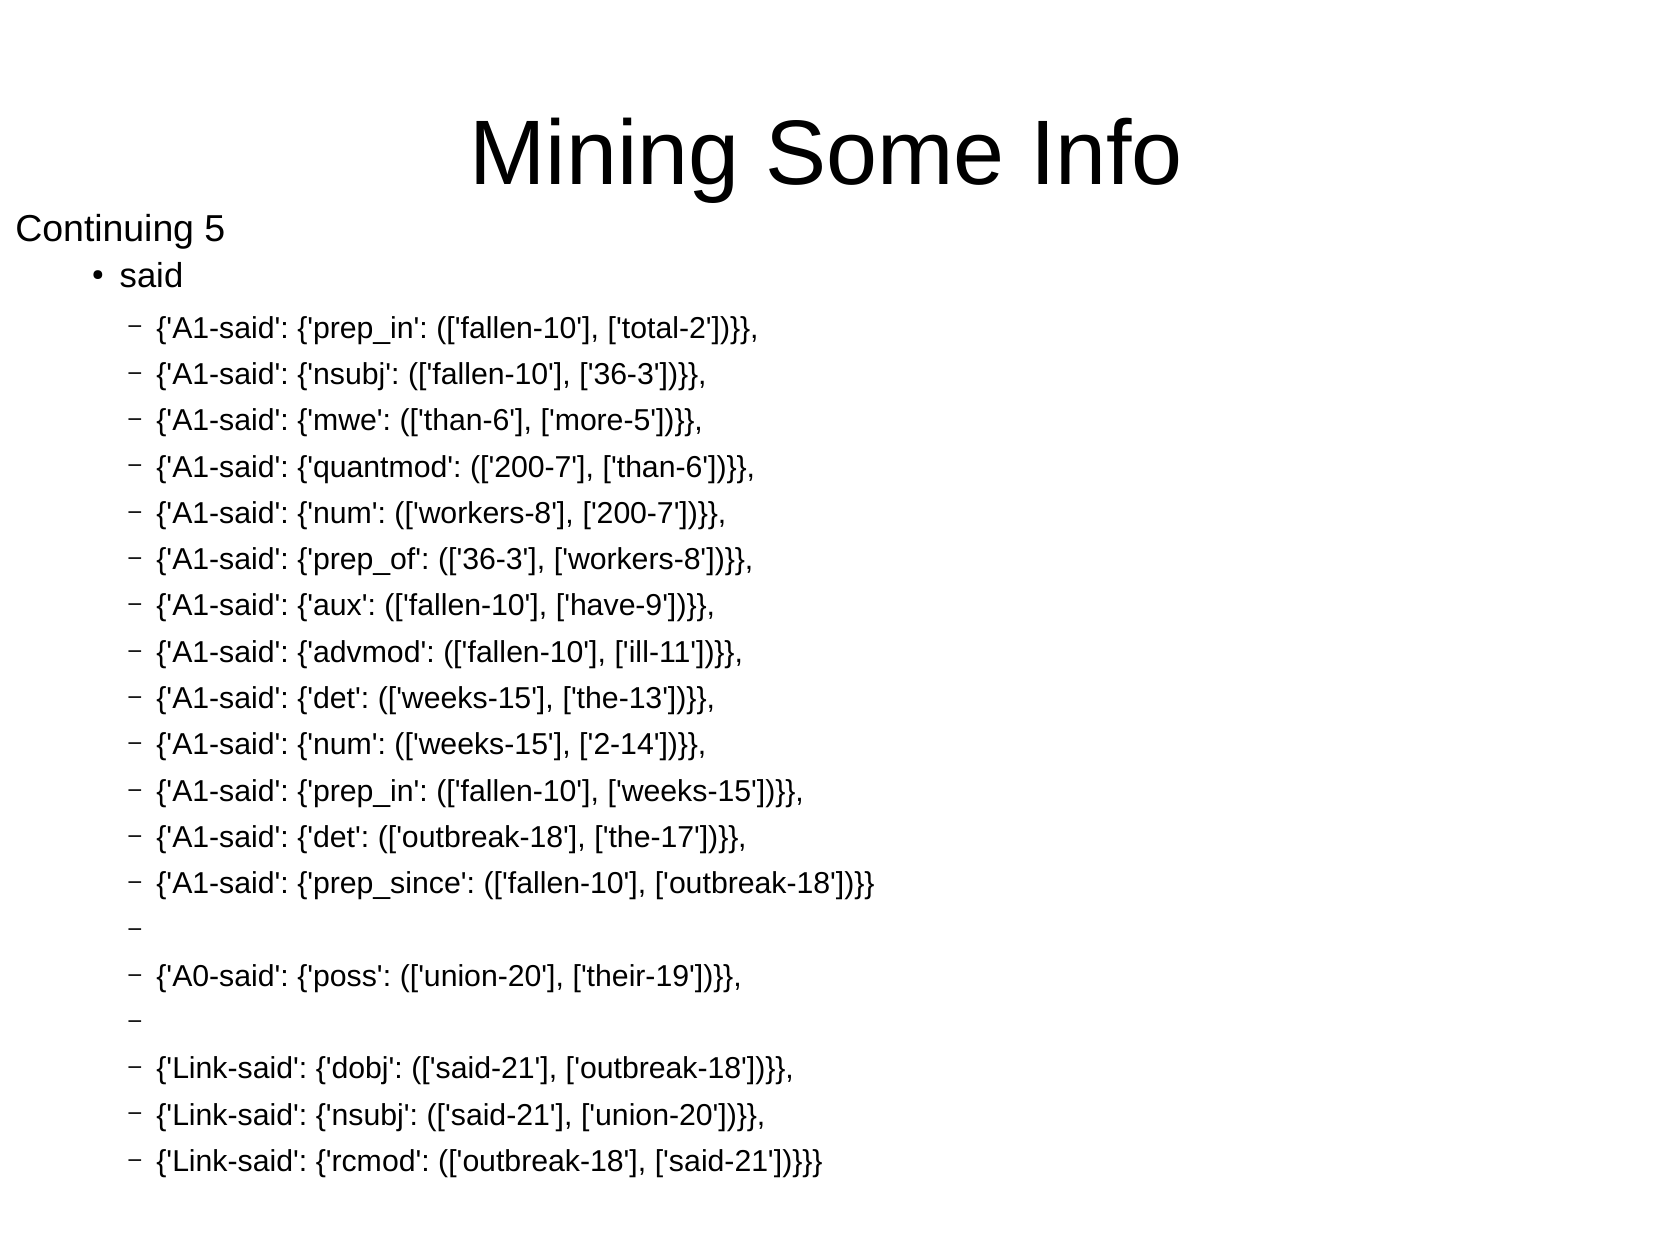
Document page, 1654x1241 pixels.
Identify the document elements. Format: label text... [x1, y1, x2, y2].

list said {'A1-said': {'prep_in': (['fallen-10'], ['total-2'])}}, {'A1-said': {'nsubj': (['fallen-10'], ['36-3'])}}, {'A1-said': {'mwe': (['than-6'], ['more-5'])}}, {'A1-said': {'quantmod': (['200-7'], ['than-6'])}}, {'A1-said': {'num': (['workers-8'], ['200-7'])}}, {'A1-said': {'prep_of': (['36-3'], ['workers-8'])}}, {'A1-said': {'aux': (['fallen-10'], ['have-9'])}}, {'A1-said': {'advmod': (['fallen-10'], ['ill-11'])}}, {'A1-said': {'det': (['weeks-15'], ['the-13'])}}, {'A1-said': {'num': (['weeks-15'], ['2-14'])}}, {'A1-said': {'prep_in': (['fallen-10'], ['weeks-15'])}}, {'A1-said': {'det': (['outbreak-18'], ['the-17'])}}, {'A1-said': {'prep_since': (['fallen-10'], ['outbreak-18'])}} {'A0-said': {'poss': (['union-20'], ['their-19'])}}, {'Link-said': {'dobj': (['said-21'], ['outbreak-18'])}}, {'Link-said': {'nsubj': (['said-21'], ['union-20'])}}, {'Link-said': {'rcmod': (['outbreak-18'], ['said-21'])}}} [82, 256, 1538, 1186]
title Mining Some Info [82, 49, 1571, 257]
text_box Continuing 5 [0, 199, 241, 257]
